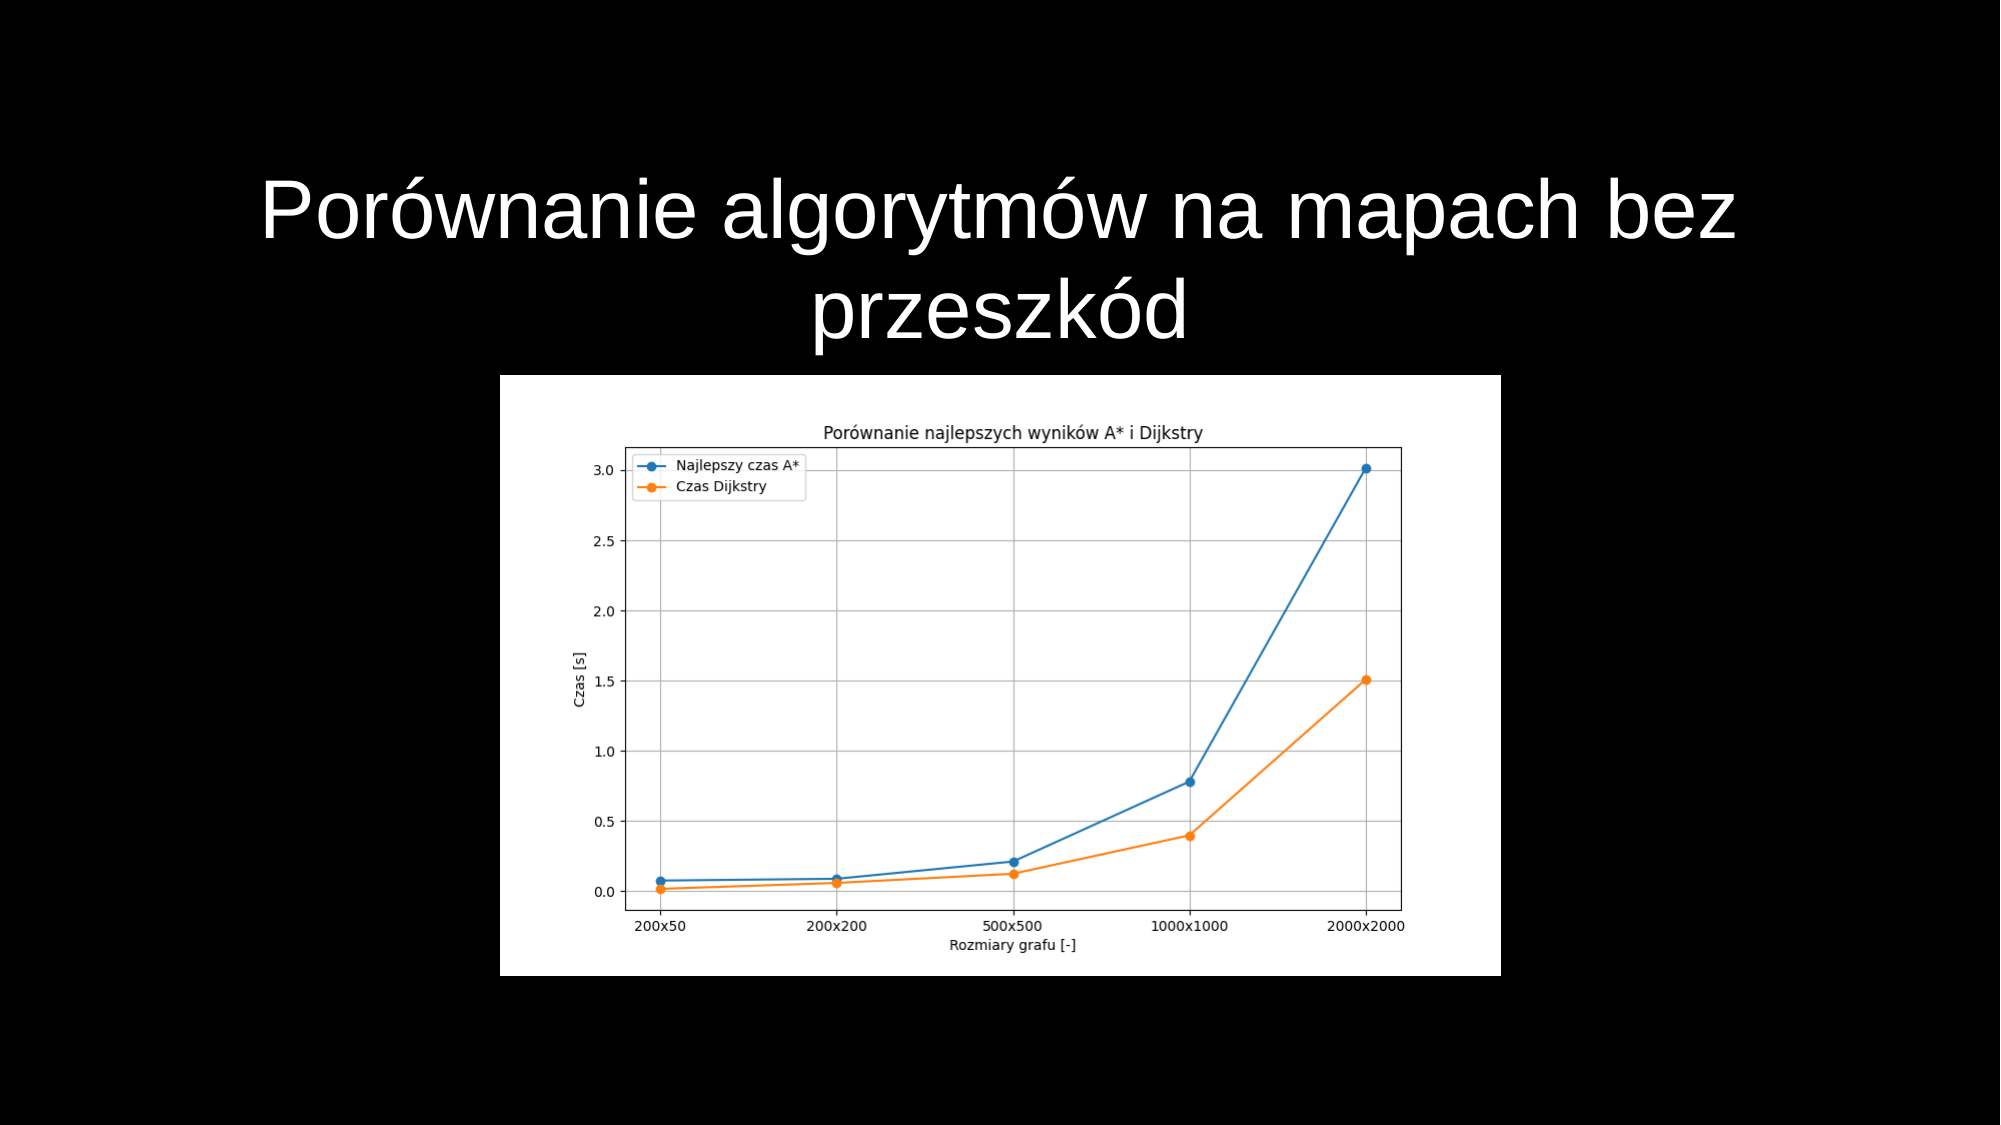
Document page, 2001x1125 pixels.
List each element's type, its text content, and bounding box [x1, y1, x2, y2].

title Porównanie algorytmów na mapach bez przeszkód [187, 143, 1813, 367]
picture [500, 375, 1501, 976]
